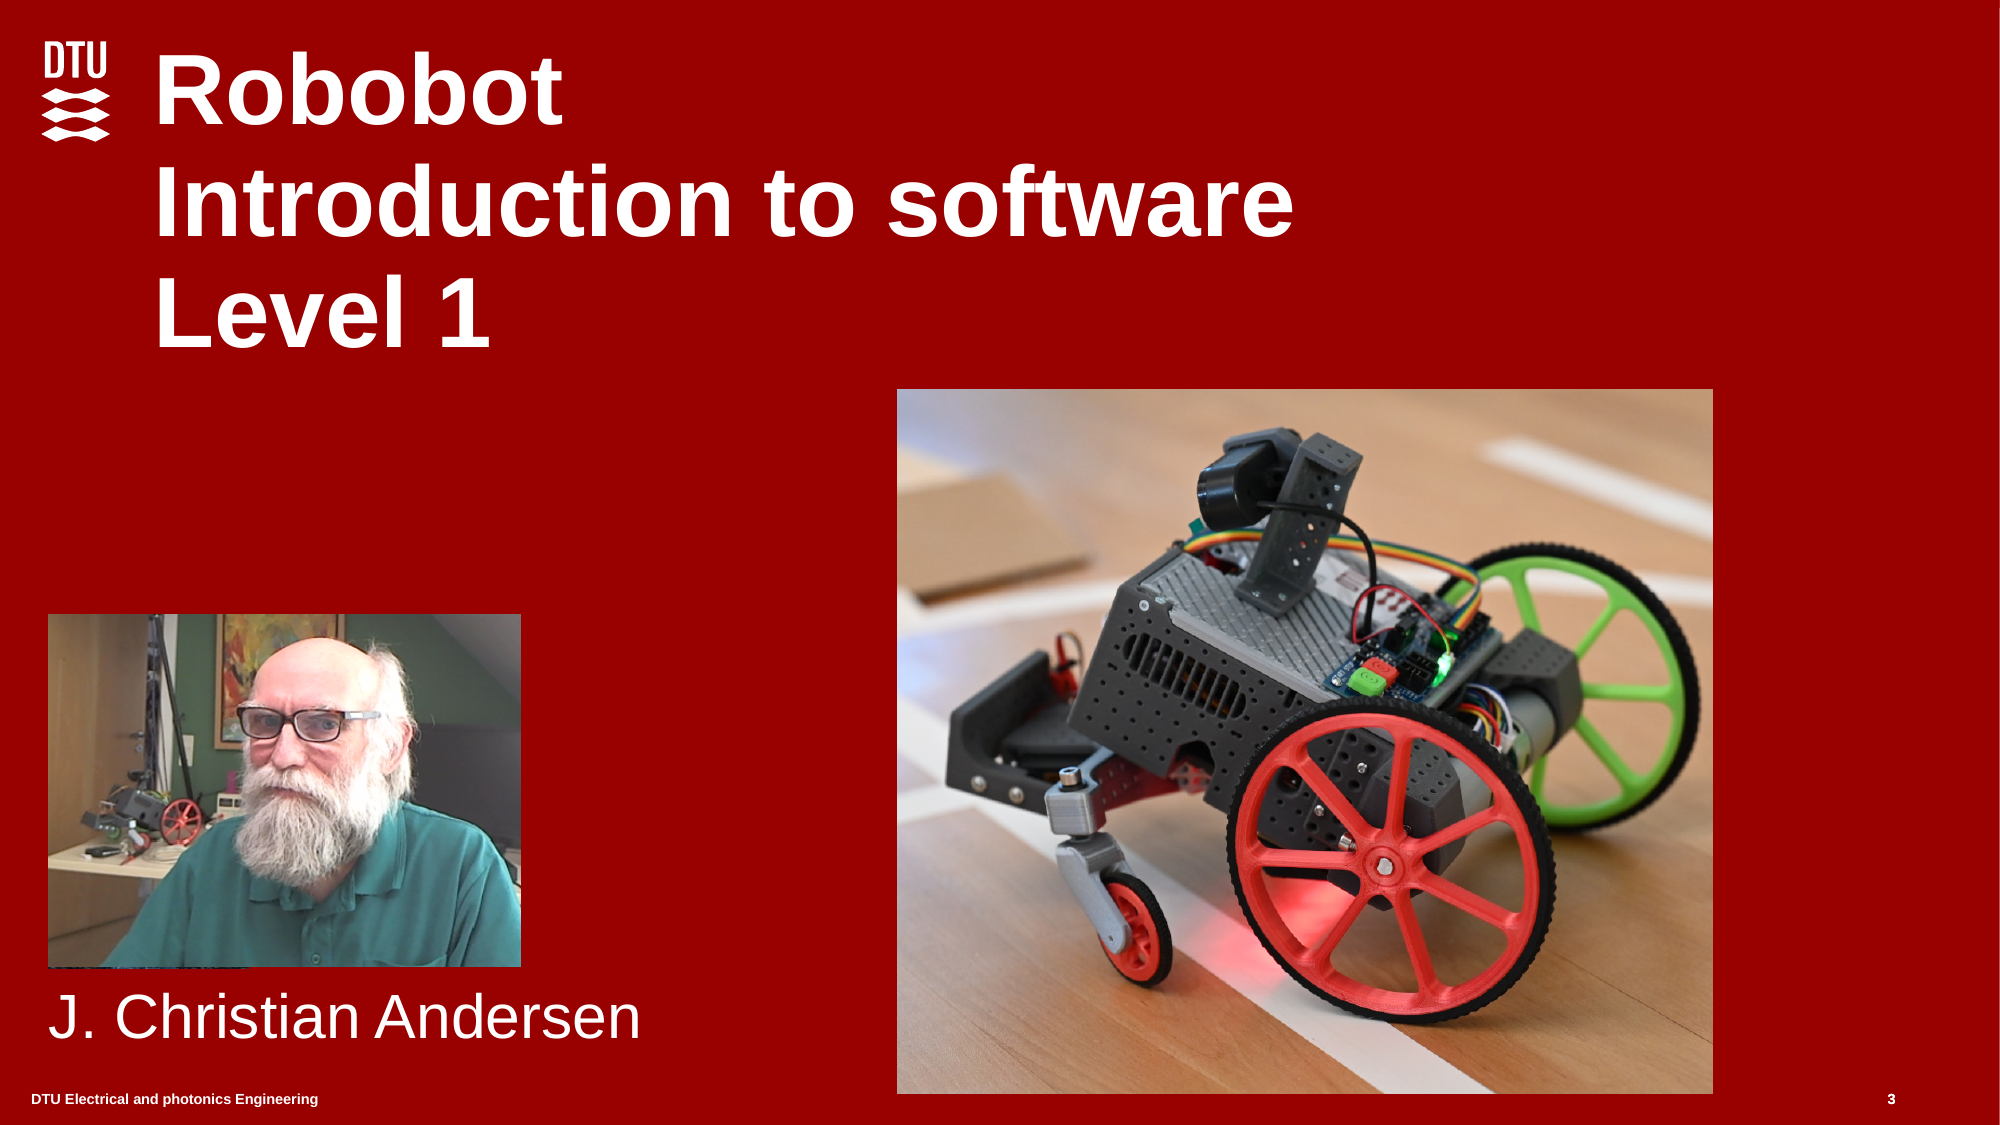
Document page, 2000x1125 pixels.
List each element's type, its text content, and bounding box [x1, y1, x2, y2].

title Robobot Introduction to software Level 1 [153, 35, 1932, 480]
picture [48, 614, 521, 969]
picture [897, 389, 1713, 1095]
slide_number <number> [1887, 1073, 1959, 1125]
subtitle J. Christian Andersen [48, 956, 734, 1052]
